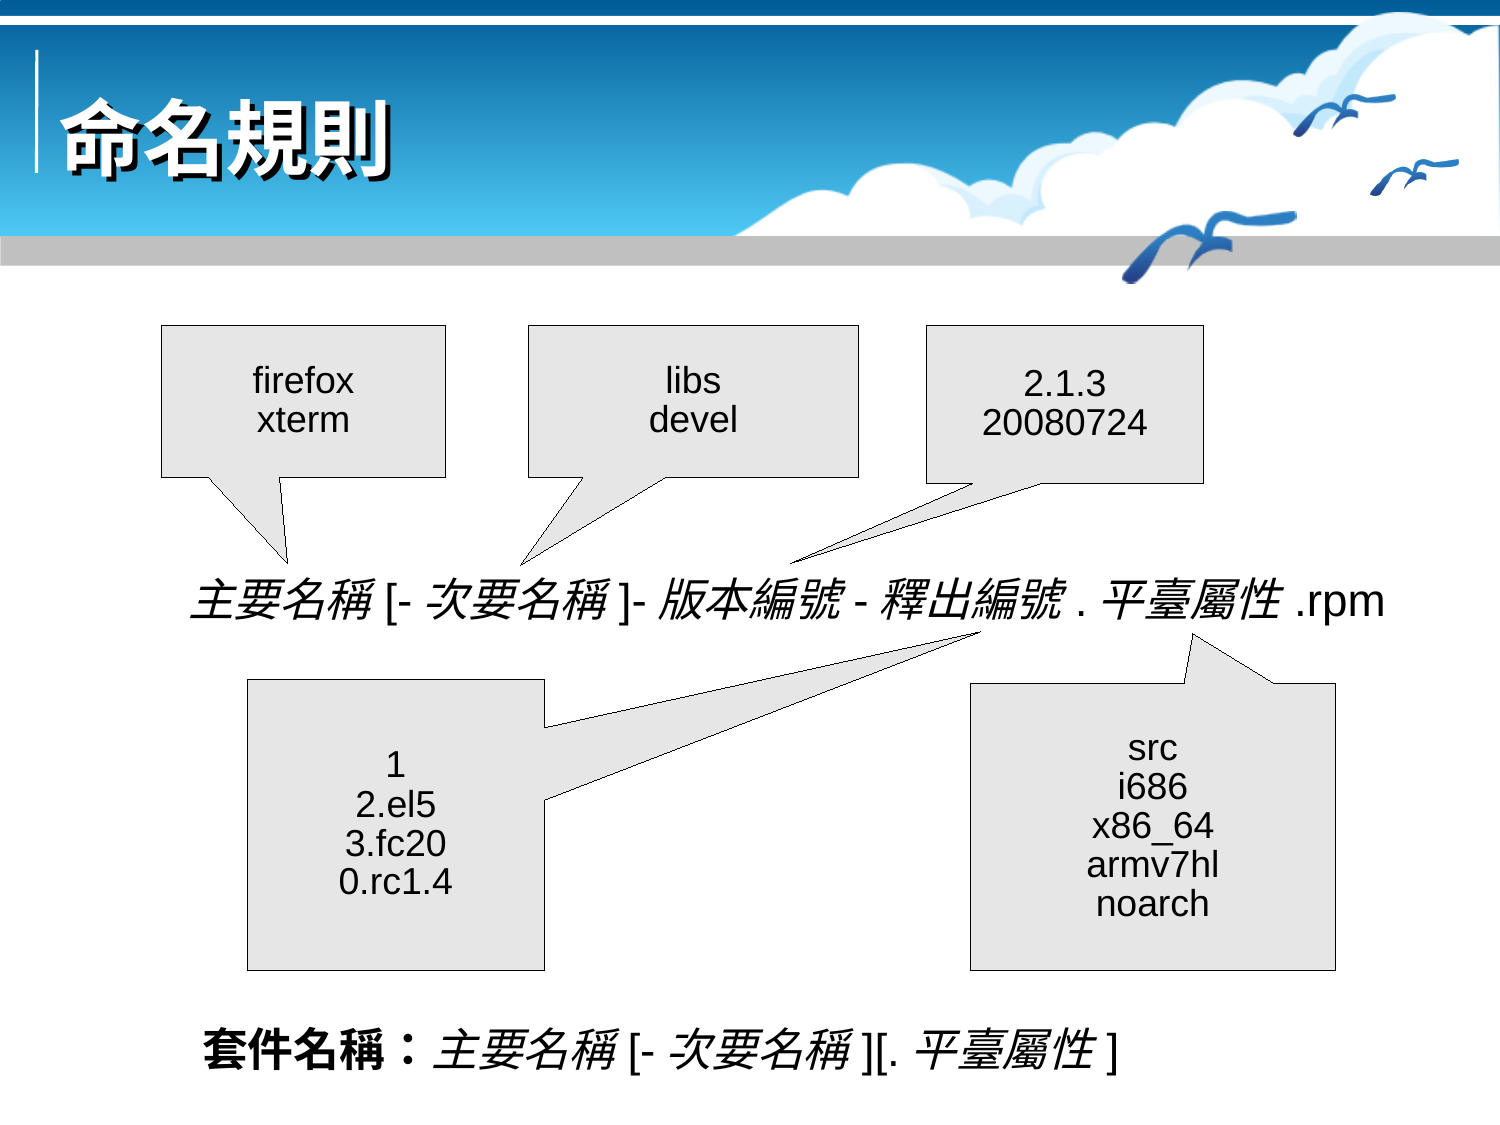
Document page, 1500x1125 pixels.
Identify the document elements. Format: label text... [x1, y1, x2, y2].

text_box firefox xterm [161, 325, 446, 564]
text_box 套件名稱：主要名稱[-次要名稱][.平臺屬性] [187, 1010, 1216, 1077]
text_box src i686 x86_64 armv7hl noarch [970, 633, 1336, 971]
text_box 1 2.el5 3.fc20 0.rc1.4 [247, 631, 981, 971]
text_box 2.1.3 20080724 [790, 325, 1204, 564]
picture [730, 12, 1500, 284]
text_box libs devel [520, 325, 859, 566]
text_box 主要名稱[-次要名稱]-版本編號-釋出編號.平臺屬性.rpm [173, 559, 1460, 626]
title 命名規則 [59, 86, 1465, 186]
